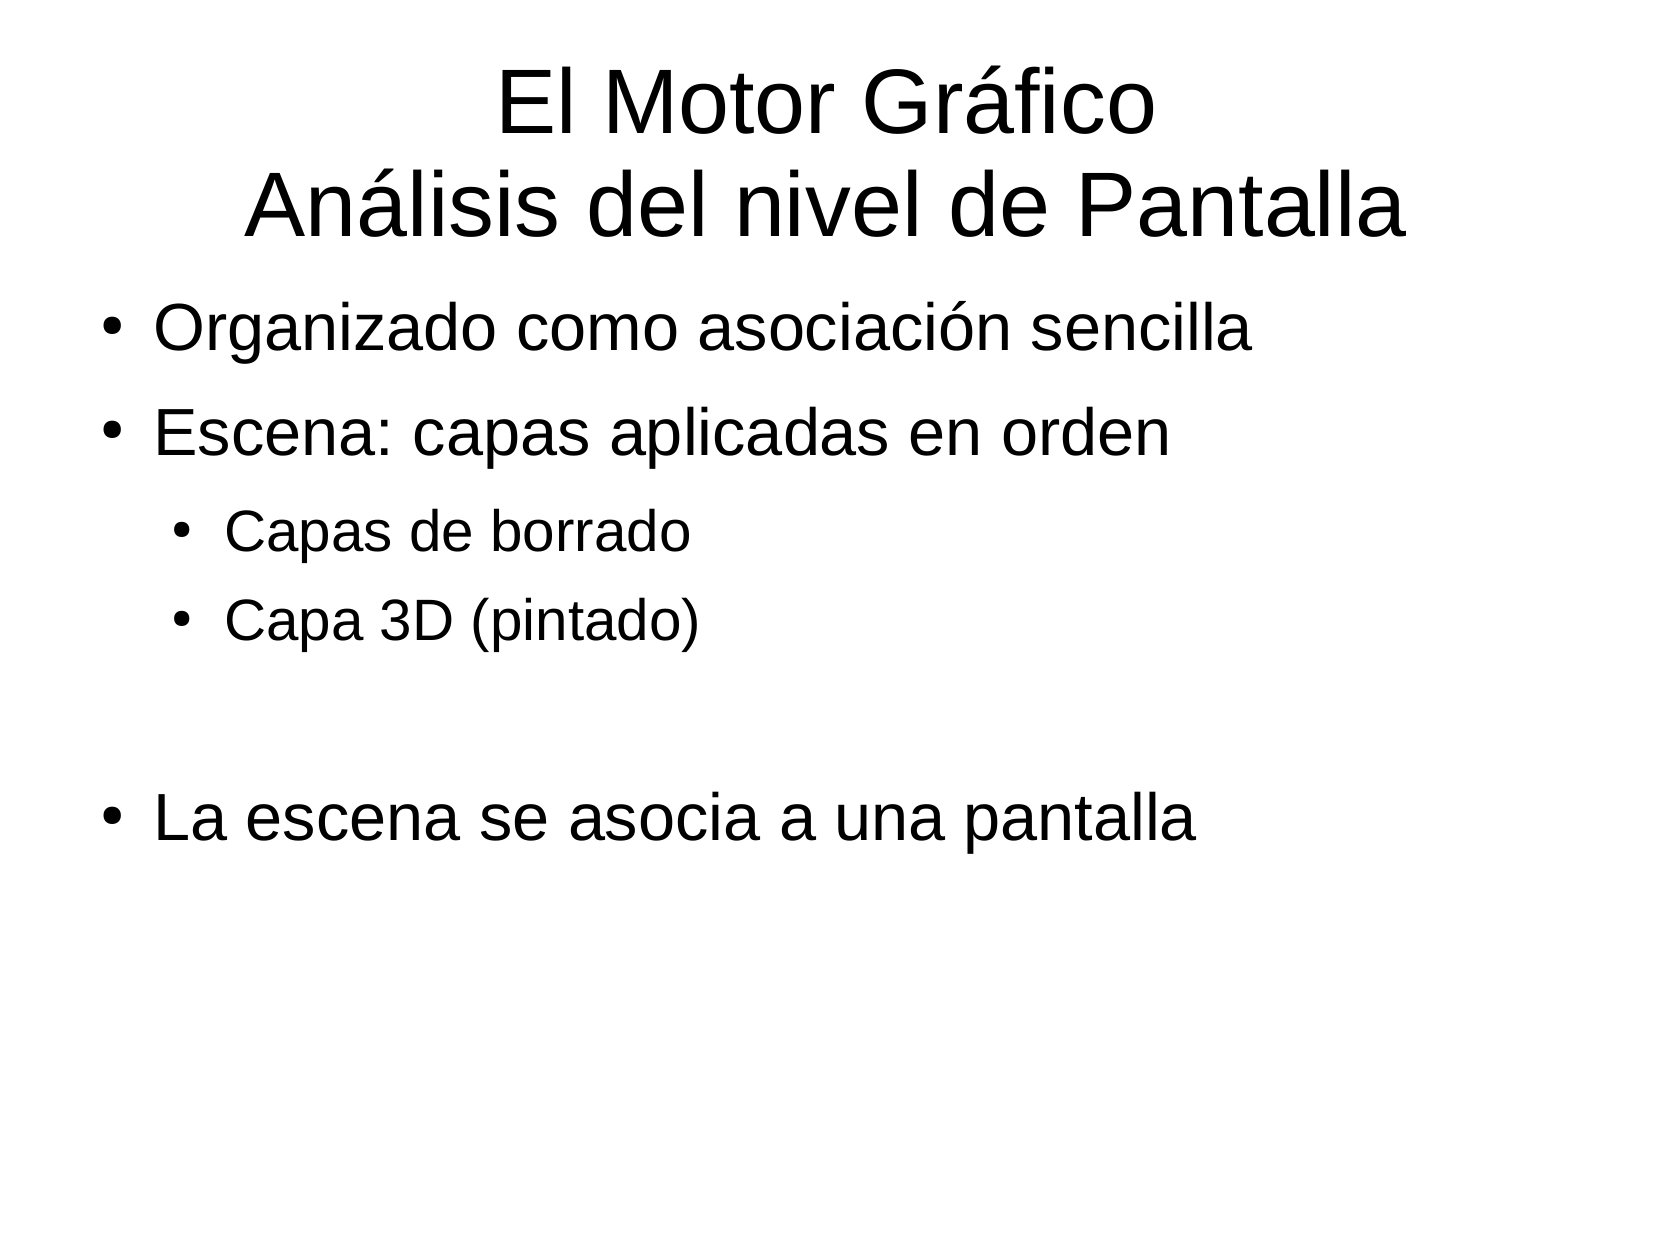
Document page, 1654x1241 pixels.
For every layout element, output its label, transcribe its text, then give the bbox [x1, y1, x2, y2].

list Organizado como asociación sencilla Escena: capas aplicadas en orden Capas de borrado Capa 3D (pintado) La escena se asocia a una pantalla [82, 290, 1571, 1094]
title El Motor Gráfico Análisis del nivel de Pantalla [82, 50, 1571, 256]
